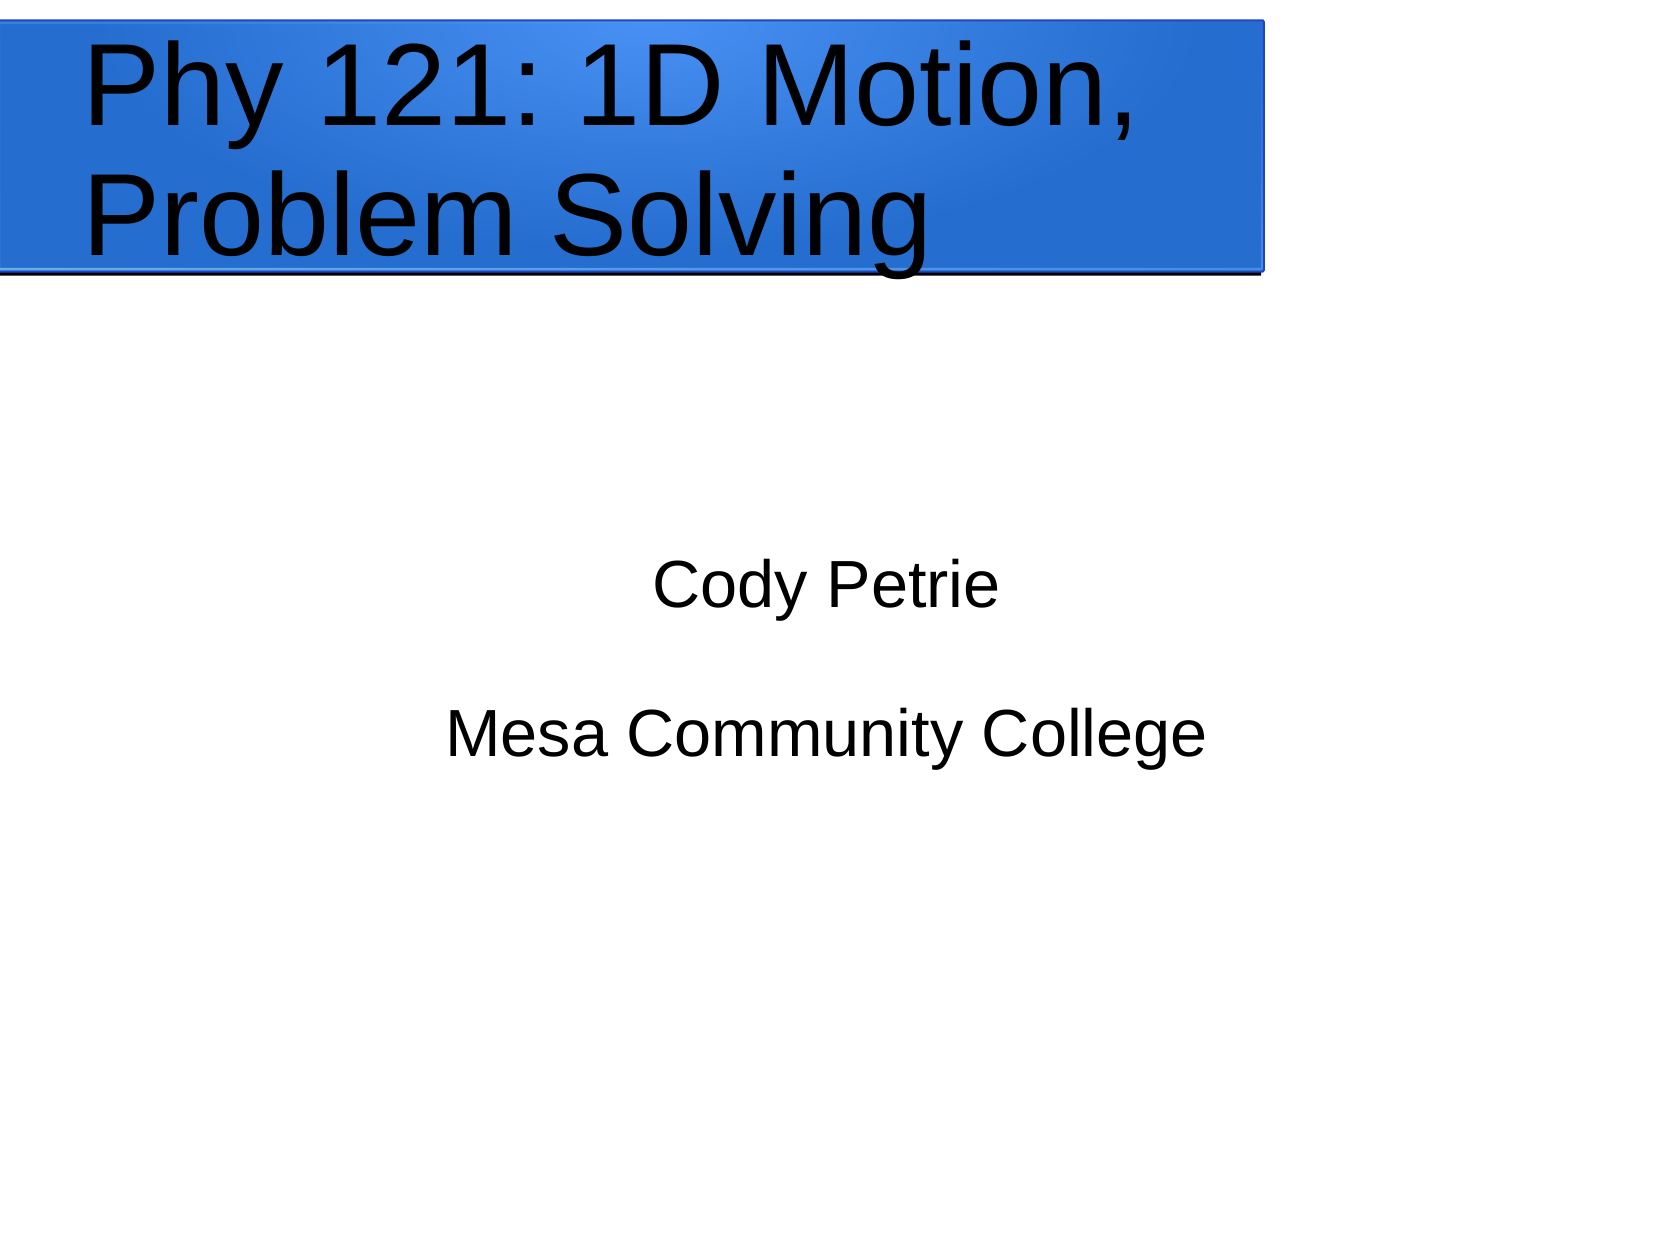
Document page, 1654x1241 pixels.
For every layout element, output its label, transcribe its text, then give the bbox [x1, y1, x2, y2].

title Phy 121: 1D Motion, Problem Solving [82, 19, 1235, 281]
subtitle Cody Petrie Mesa Community College [82, 299, 1571, 1019]
